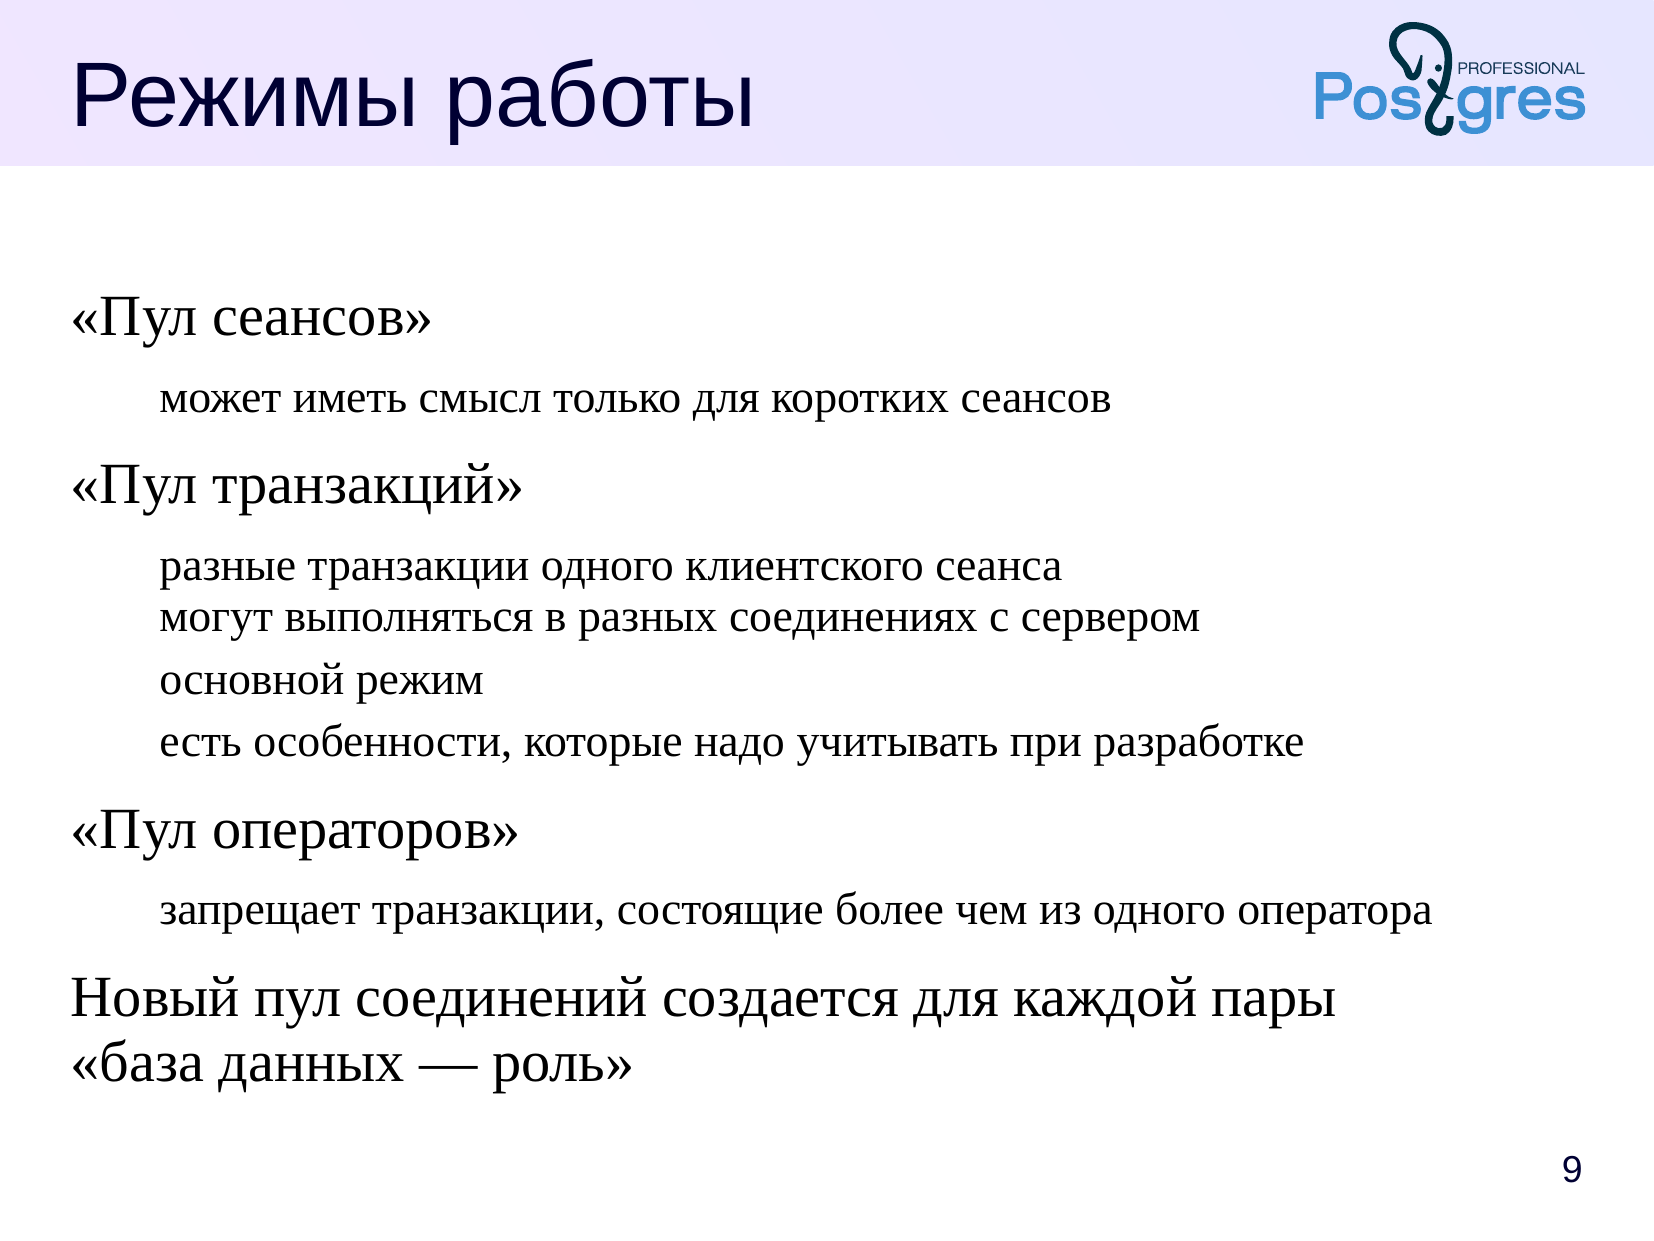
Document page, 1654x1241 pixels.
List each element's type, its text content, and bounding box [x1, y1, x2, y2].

title Режимы работы [70, 43, 1241, 147]
list «Пул сеансов» может иметь смысл только для коротких сеансов «Пул транзакций» разные транзакции одного клиентского сеанса могут выполняться в разных соединениях с сервером основной режим есть особенности, которые надо учитывать при разработке «Пул операторов» запрещает транзакции, состоящие более чем из одного оператора Новый пул соединений создается для каждой пары «база данных — роль» [70, 283, 1583, 1141]
